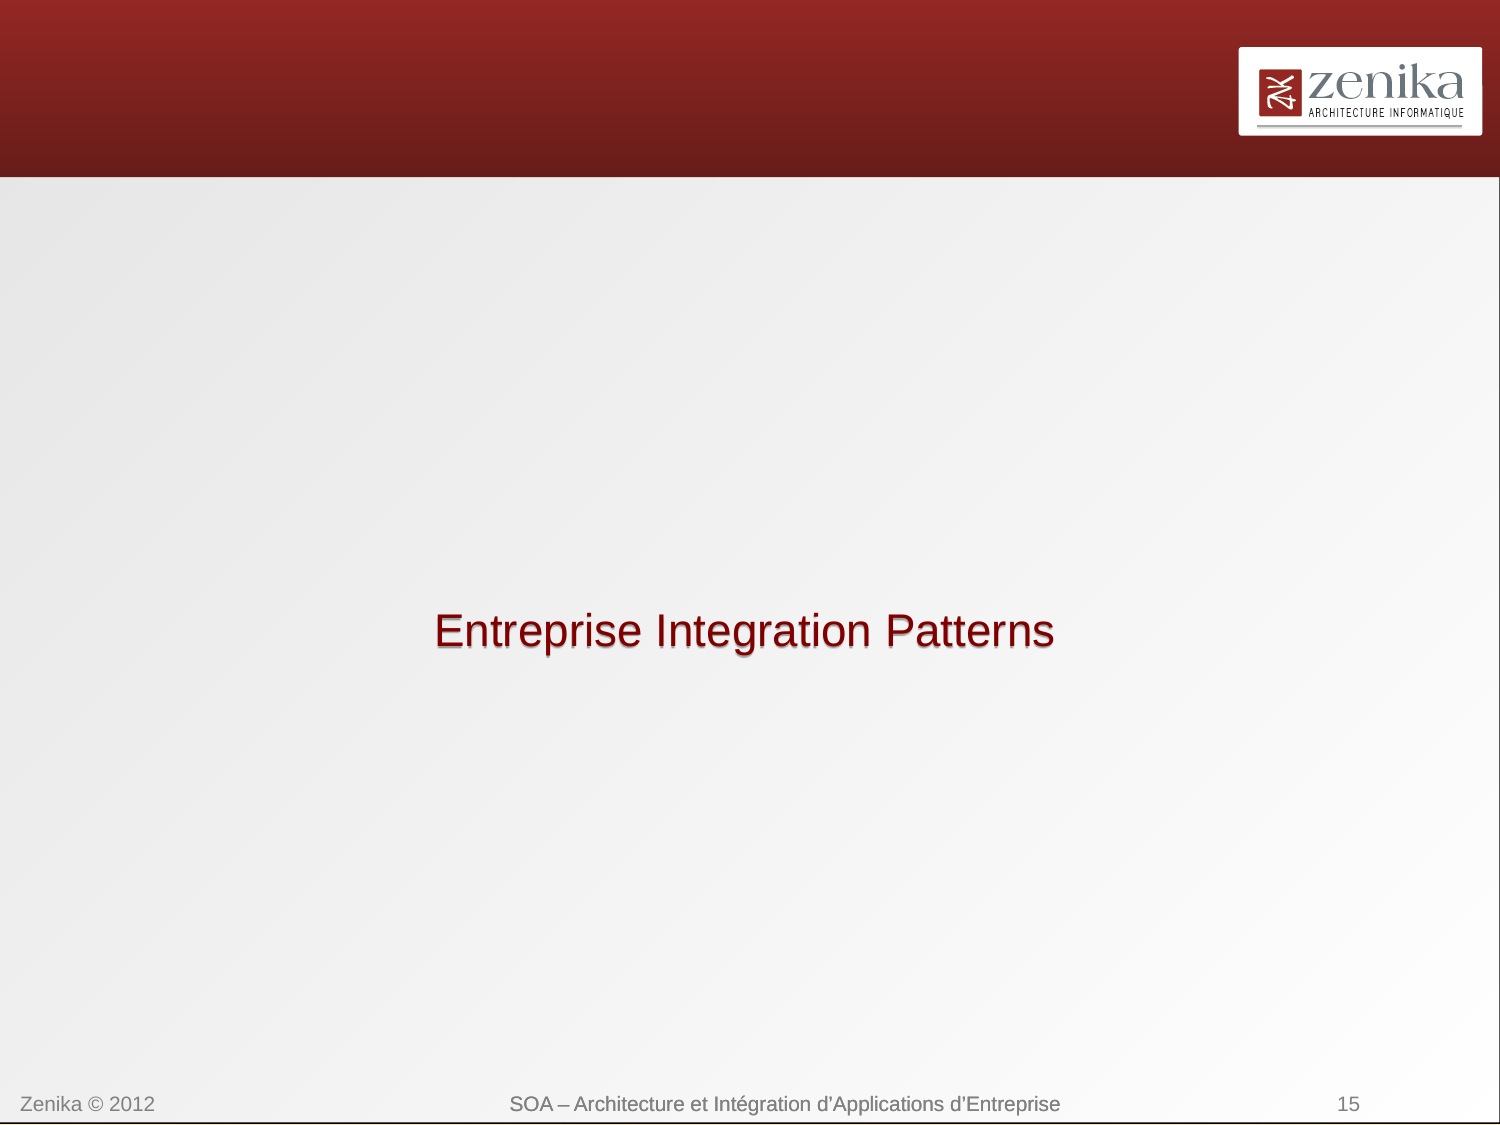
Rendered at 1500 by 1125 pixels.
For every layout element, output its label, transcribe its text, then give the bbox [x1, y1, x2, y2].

list Entreprise Integration Patterns [53, 574, 1438, 681]
text_box SOA – Architecture et Intégration d’Applications d’Entreprise [443, 1084, 1128, 1106]
